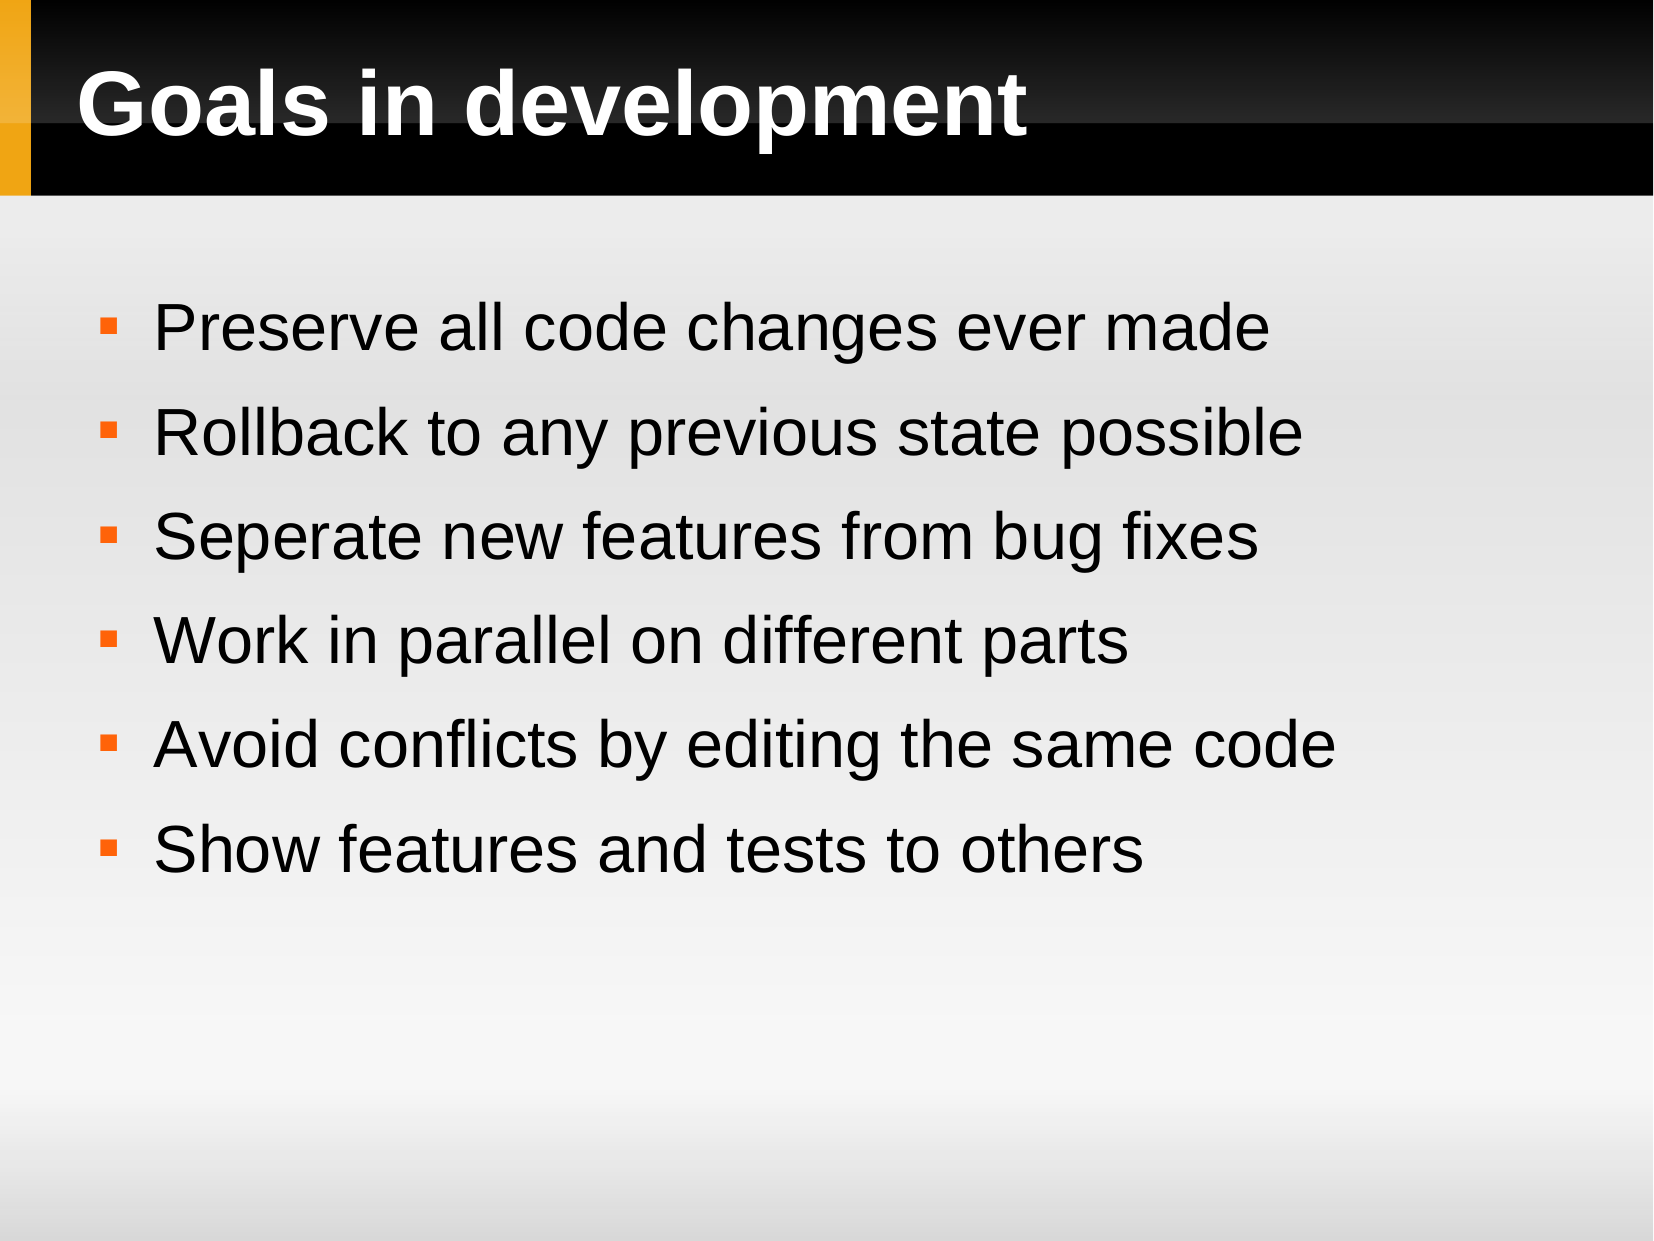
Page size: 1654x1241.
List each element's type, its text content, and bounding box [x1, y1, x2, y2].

title Goals in development [76, 0, 1565, 208]
list Preserve all code changes ever made Rollback to any previous state possible Seperate new features from bug fixes Work in parallel on different parts Avoid conflicts by editing the same code Show features and tests to others [82, 290, 1571, 1109]
picture [0, 0, 1654, 1241]
